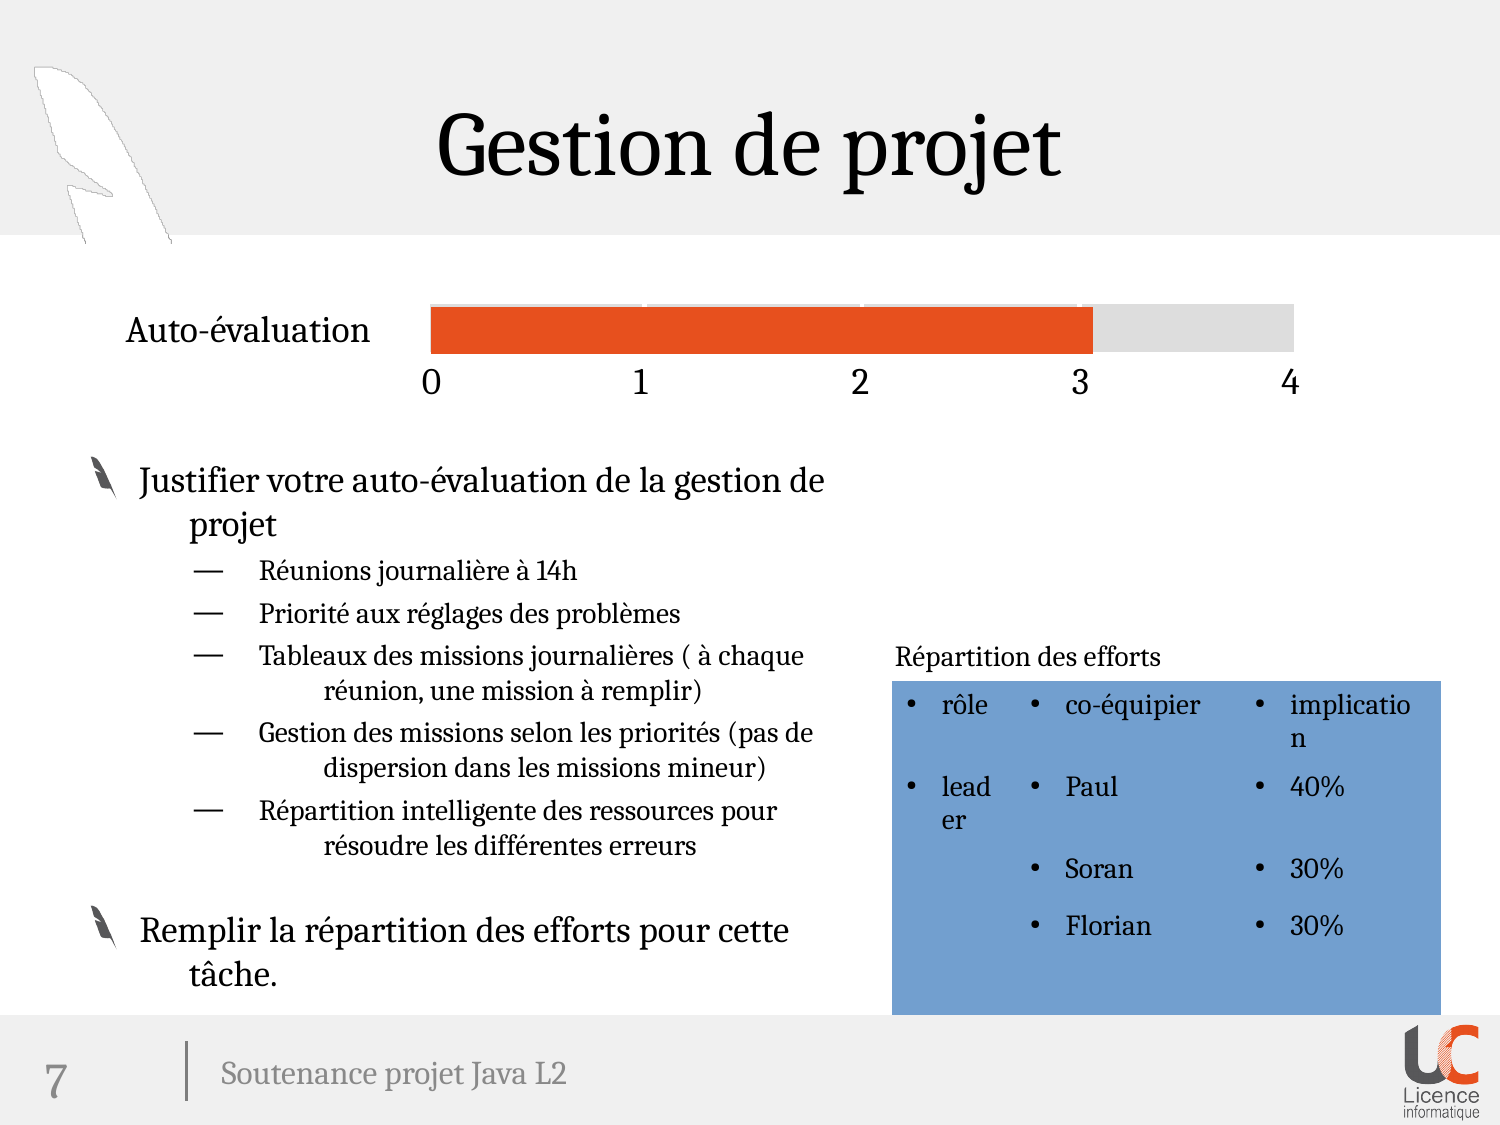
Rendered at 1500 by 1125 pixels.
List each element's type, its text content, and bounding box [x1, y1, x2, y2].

table_cell [1016, 958, 1240, 1015]
table_cell [892, 844, 1016, 901]
text_box <numéro> [29, 1041, 160, 1102]
list Justifier votre auto-évaluation de la gestion de projet Réunions journalière à 14h Priorité aux réglages des problèmes Tableaux des missions journalières ( à chaque réunion, une mission à remplir) Gestion des missions selon les priorités (pas de dispersion dans les missions mineur) Répartition intelligente des ressources pour résoudre les différentes erreurs Remplir la répartition des efforts pour cette tâche. [75, 444, 869, 1005]
table_cell [892, 958, 1016, 1015]
table_cell [1240, 958, 1441, 1015]
text_box Soutenance projet Java L2 [206, 1041, 939, 1102]
table_cell [892, 901, 1016, 958]
table_cell 30% [1240, 901, 1441, 958]
table_header rôle [892, 681, 1016, 763]
title Gestion de projet [75, 45, 1426, 233]
table_header co-équipier [1016, 681, 1240, 763]
table_cell Soran [1016, 844, 1240, 901]
table_cell 40% [1240, 763, 1441, 844]
table_cell Florian [1016, 901, 1240, 958]
picture [29, 63, 187, 244]
table_cell 30% [1240, 844, 1441, 901]
picture [1398, 1020, 1484, 1122]
table_cell leader [892, 763, 1016, 844]
table_cell Paul [1016, 763, 1240, 844]
table_header implication [1240, 681, 1441, 763]
text_box [431, 307, 1093, 354]
text_box Répartition des efforts [879, 630, 1193, 681]
